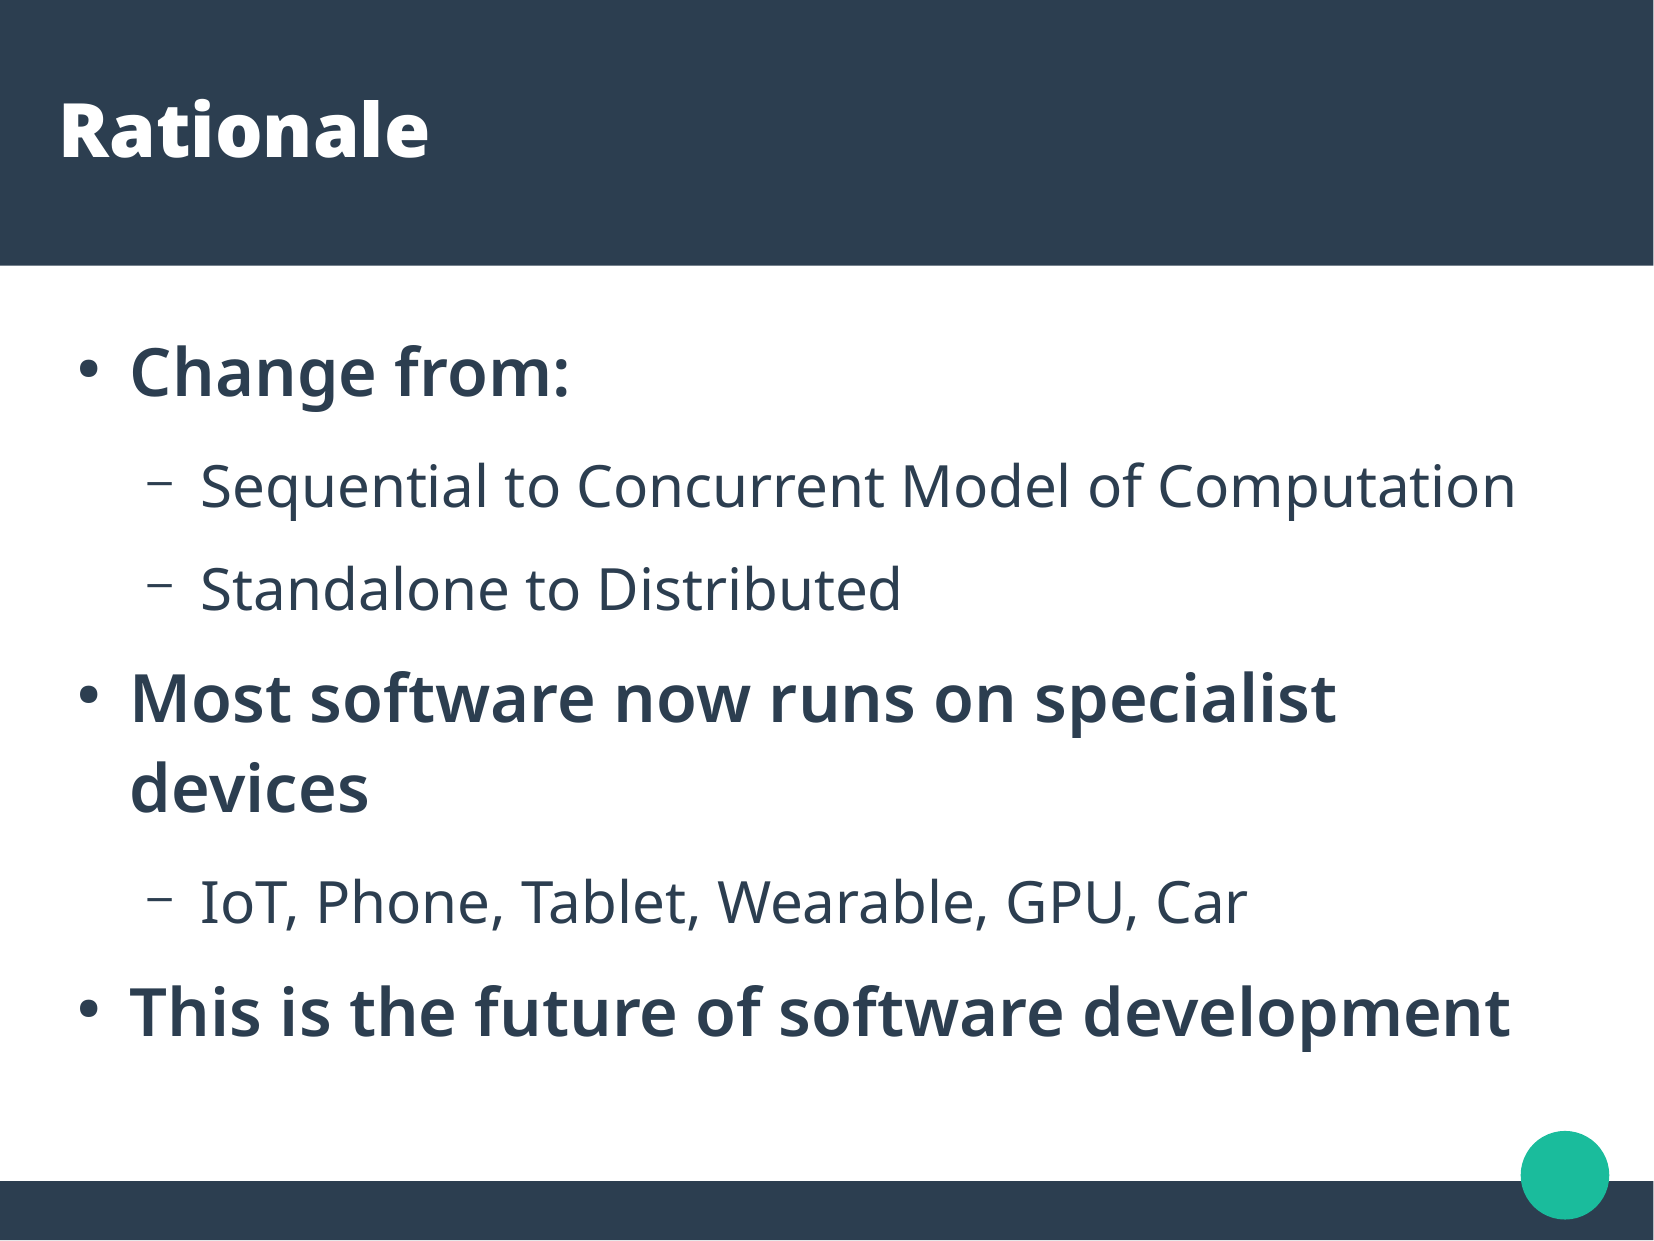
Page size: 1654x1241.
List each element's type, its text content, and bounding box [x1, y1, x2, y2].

title Rationale [59, 49, 1595, 207]
list Change from: Sequential to Concurrent Model of Computation Standalone to Distributed Most software now runs on specialist devices IoT, Phone, Tablet, Wearable, GPU, Car This is the future of software development [59, 324, 1595, 1152]
